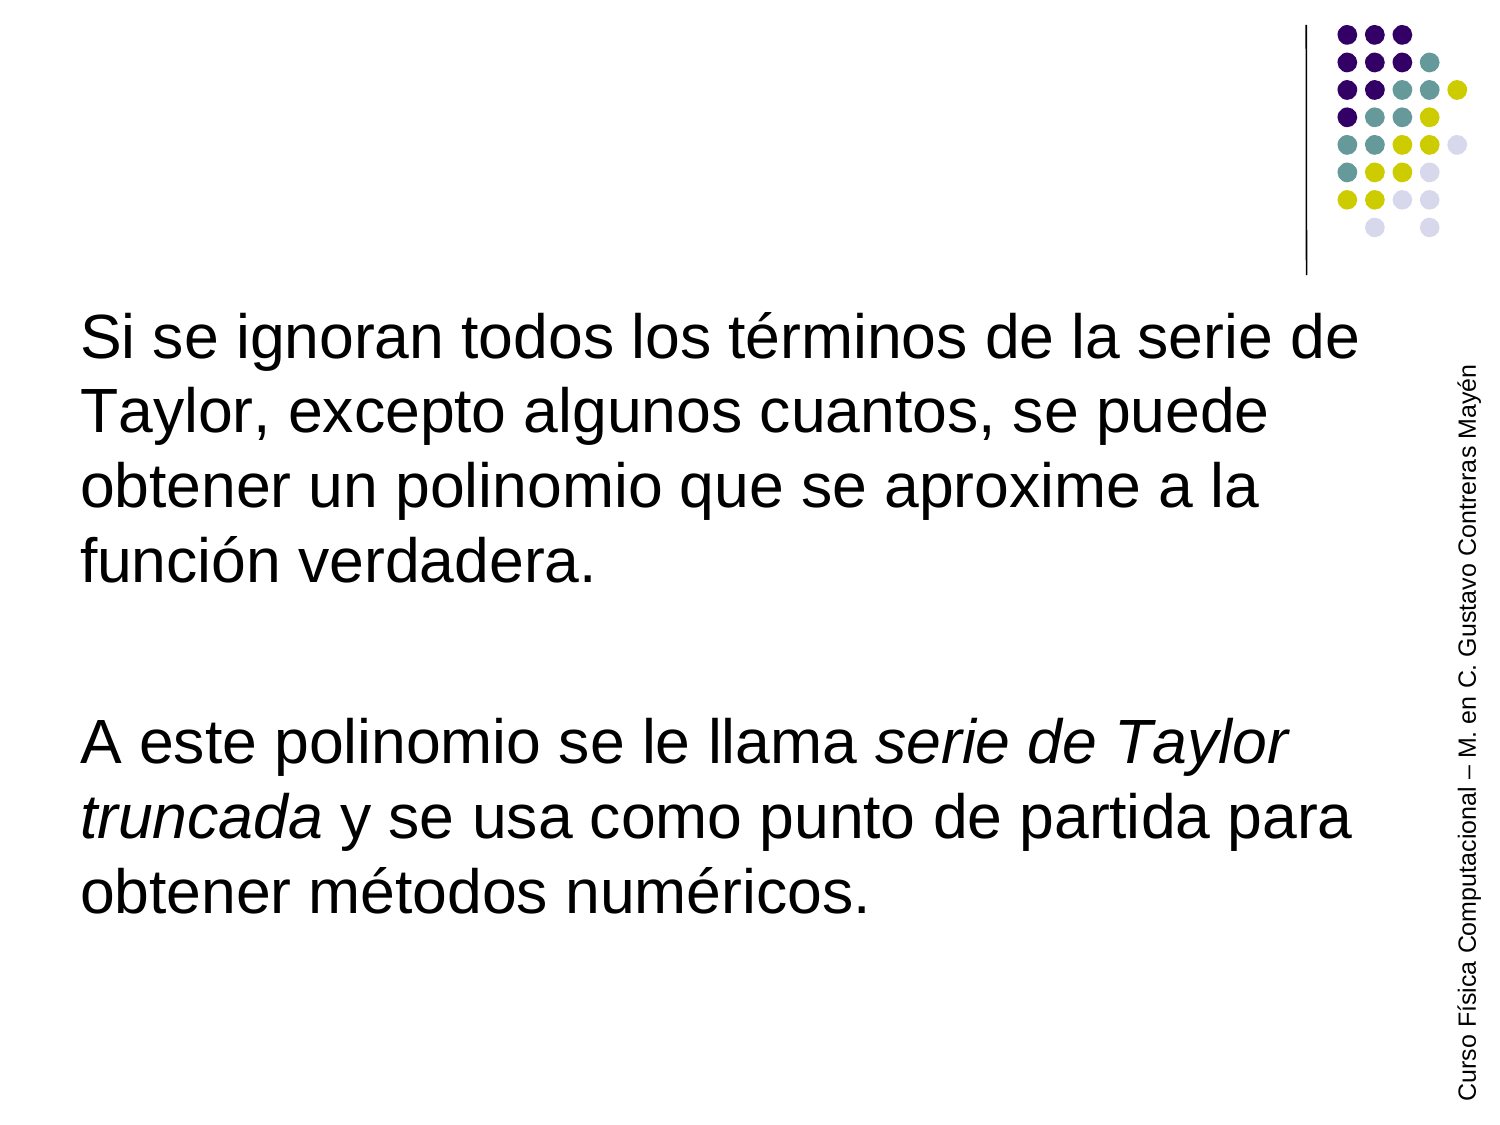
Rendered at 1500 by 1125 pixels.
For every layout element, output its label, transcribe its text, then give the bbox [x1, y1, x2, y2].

text_box Si se ignoran todos los términos de la serie de Taylor, excepto algunos cuantos, se puede obtener un polinomio que se aproxime a la función verdadera. A este polinomio se le llama serie de Taylor truncada y se usa como punto de partida para obtener métodos numéricos. [80, 243, 1386, 979]
